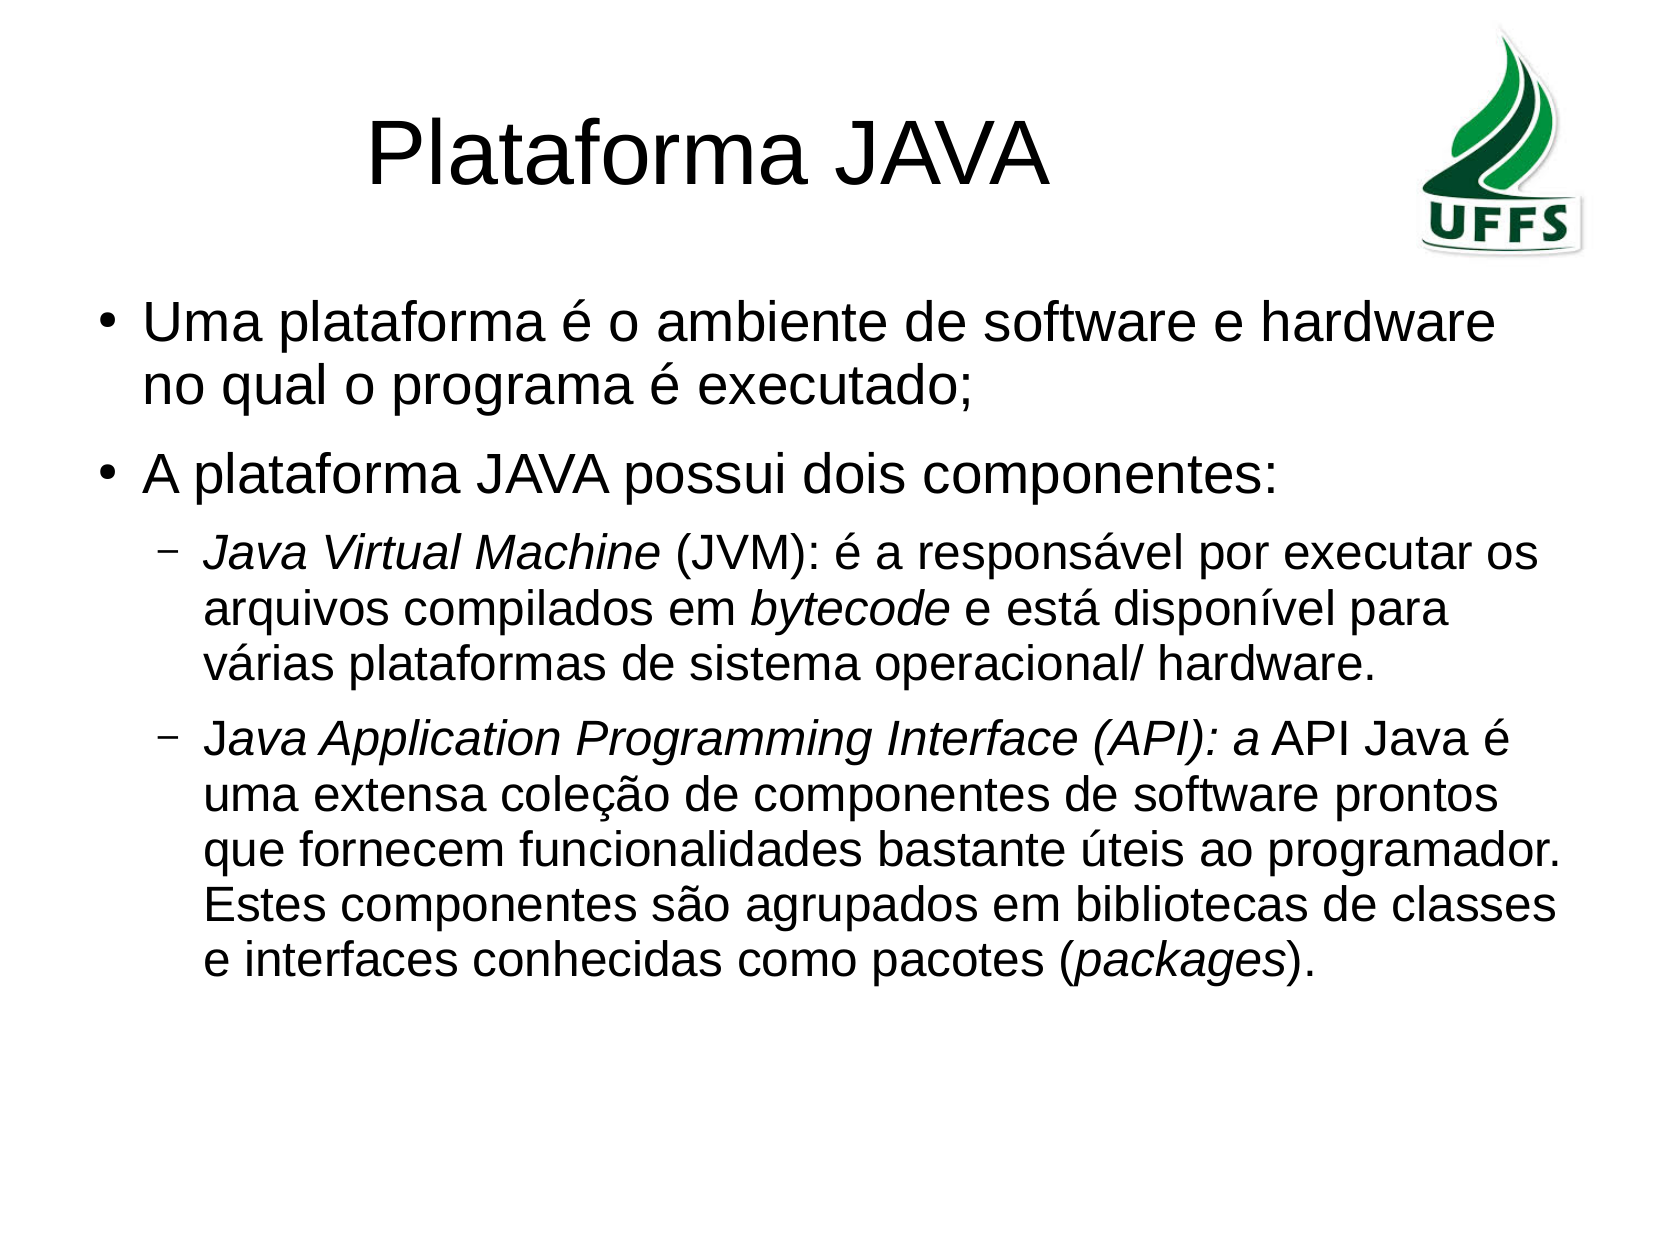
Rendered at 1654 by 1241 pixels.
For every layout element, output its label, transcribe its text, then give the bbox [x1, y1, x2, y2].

picture [1381, 20, 1624, 272]
list Uma plataforma é o ambiente de software e hardware no qual o programa é executado; A plataforma JAVA possui dois componentes: Java Virtual Machine (JVM): é a responsável por executar os arquivos compilados em bytecode e está disponível para várias plataformas de sistema operacional/ hardware. Java Application Programming Interface (API): a API Java é uma extensa coleção de componentes de software prontos que fornecem funcionalidades bastante úteis ao programador. Estes componentes são agrupados em bibliotecas de classes e interfaces conhecidas como pacotes (packages). [82, 290, 1571, 1010]
title Plataforma JAVA [82, 49, 1335, 257]
